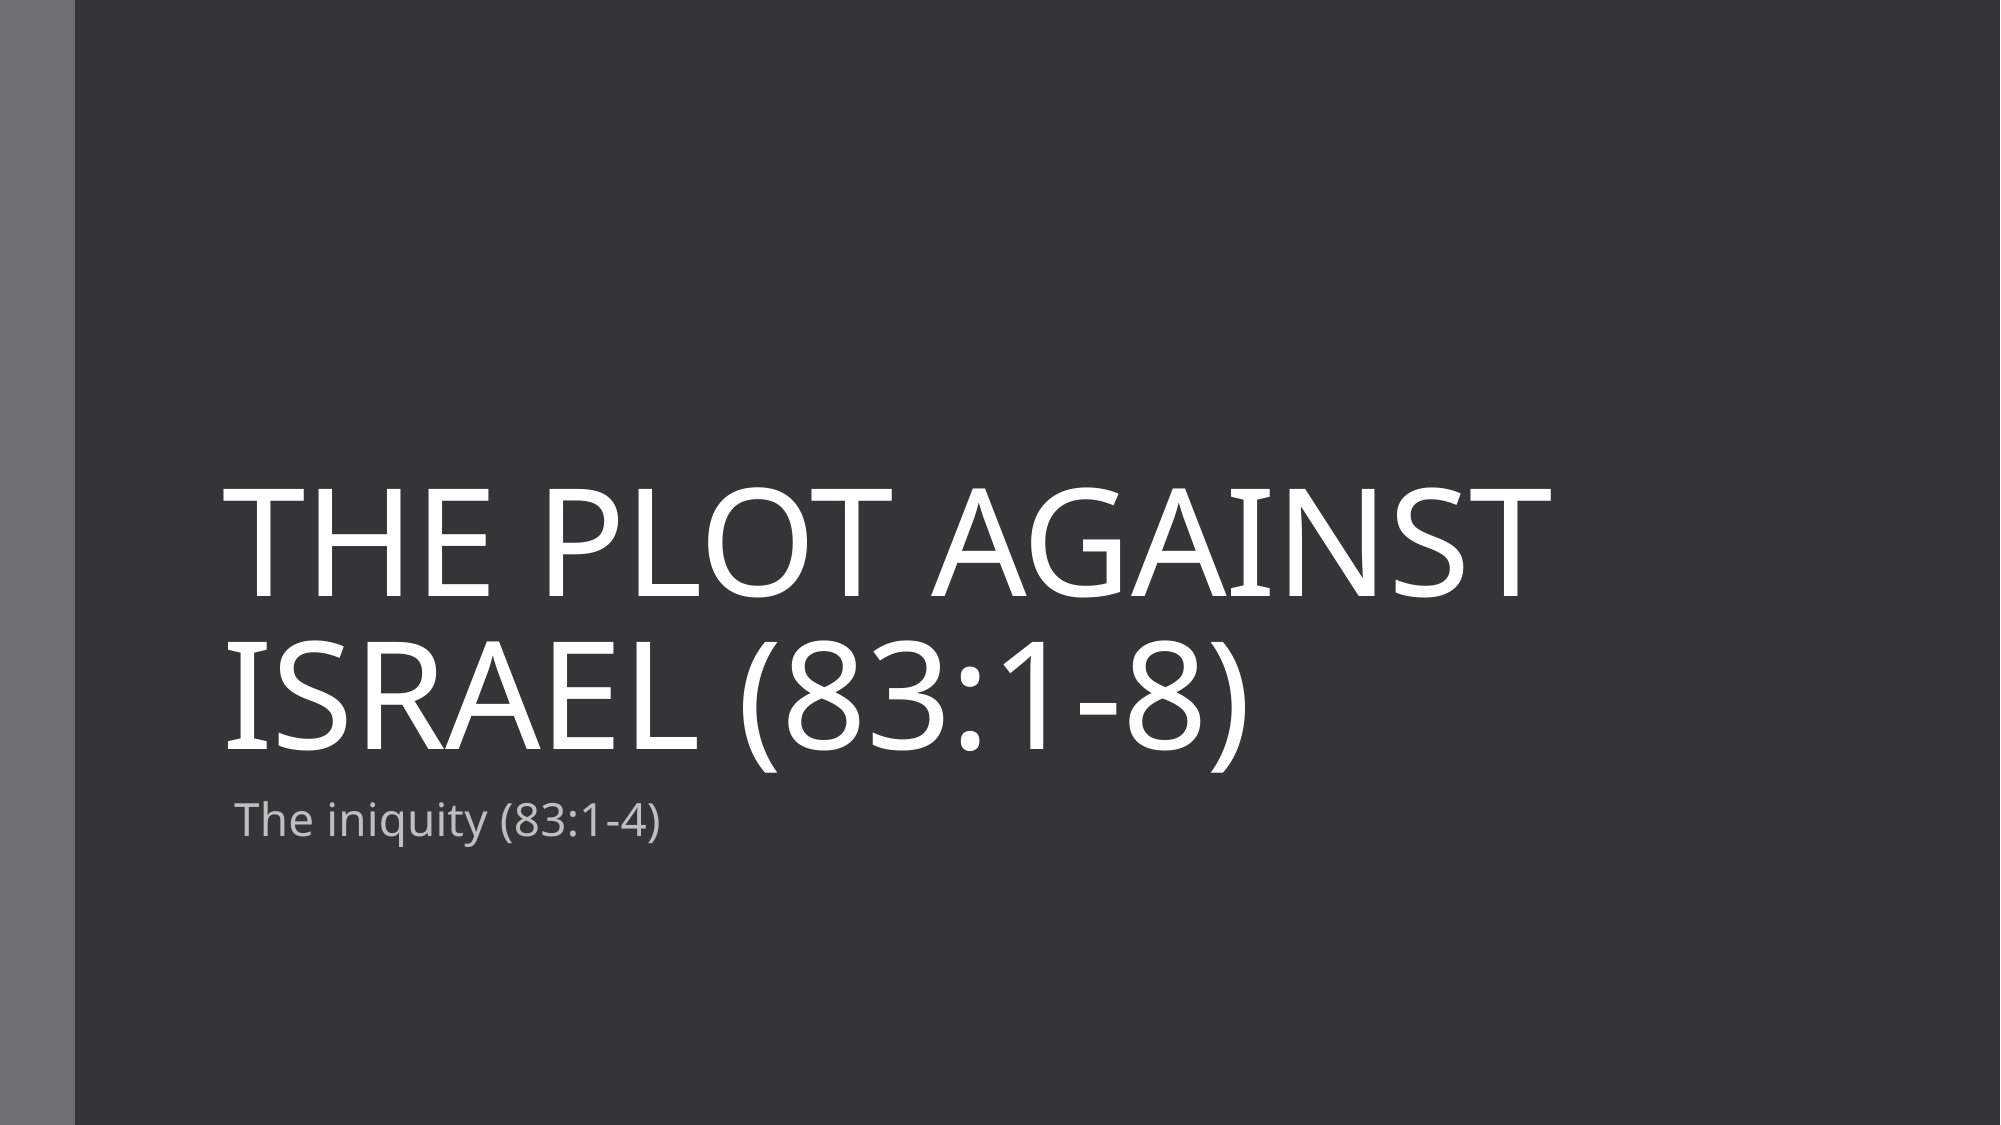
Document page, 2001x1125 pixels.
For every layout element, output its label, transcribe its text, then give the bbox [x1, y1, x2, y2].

title THE PLOT AGAINST ISRAEL (83:1-8) [206, 124, 1752, 787]
subtitle The iniquity (83:1-4) [206, 787, 1752, 1066]
